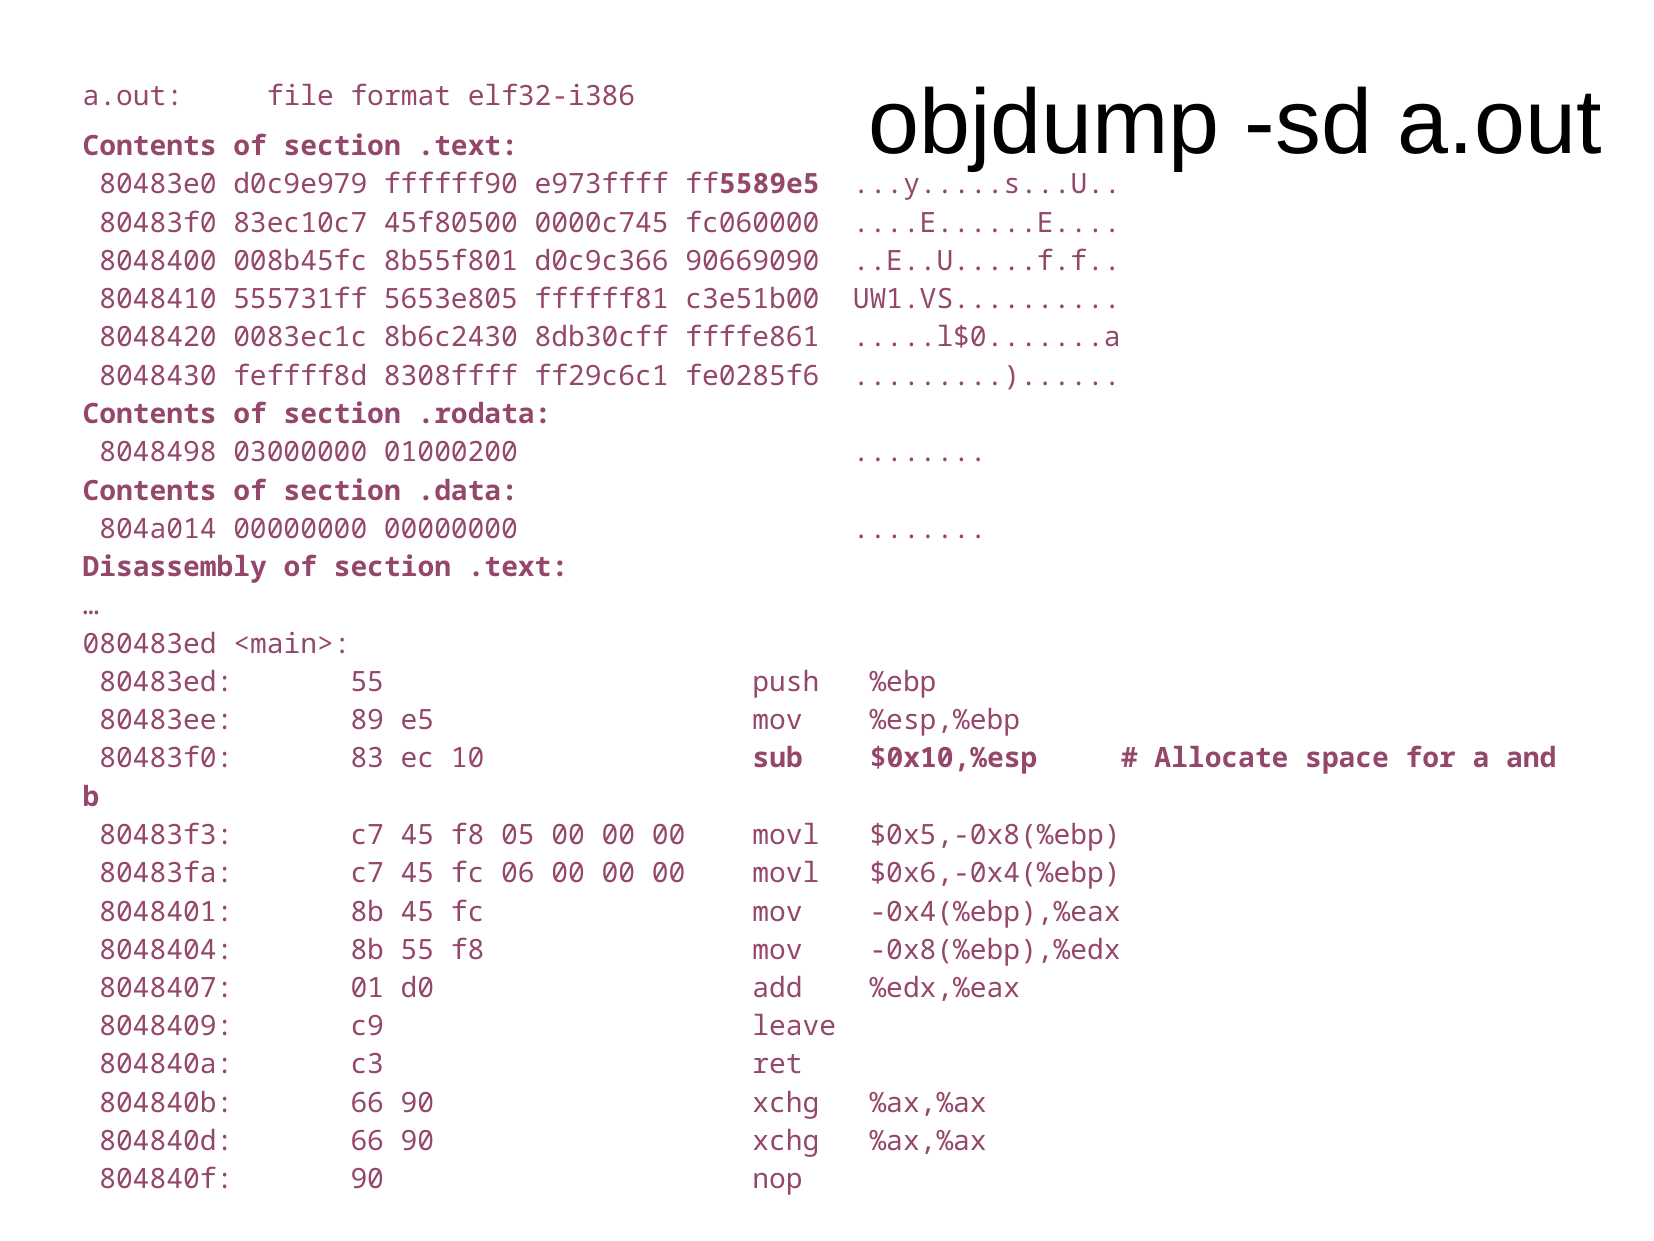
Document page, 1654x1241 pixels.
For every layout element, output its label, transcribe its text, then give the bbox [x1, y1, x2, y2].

list a.out: file format elf32-i386 Contents of section .text: 80483e0 d0c9e979 ffffff90 e973ffff ff5589e5 ...y.....s...U.. 80483f0 83ec10c7 45f80500 0000c745 fc060000 ....E......E.... 8048400 008b45fc 8b55f801 d0c9c366 90669090 ..E..U.....f.f.. 8048410 555731ff 5653e805 ffffff81 c3e51b00 UW1.VS.......... 8048420 0083ec1c 8b6c2430 8db30cff ffffe861 .....l$0.......a 8048430 feffff8d 8308ffff ff29c6c1 fe0285f6 .........)...... Contents of section .rodata: 8048498 03000000 01000200 ........ Contents of section .data: 804a014 00000000 00000000 ........ Disassembly of section .text: … 080483ed <main>: 80483ed: 55 push %ebp 80483ee: 89 e5 mov %esp,%ebp 80483f0: 83 ec 10 sub $0x10,%esp # Allocate space for a and b 80483f3: c7 45 f8 05 00 00 00 movl $0x5,-0x8(%ebp) 80483fa: c7 45 fc 06 00 00 00 movl $0x6,-0x4(%ebp) 8048401: 8b 45 fc mov -0x4(%ebp),%eax 8048404: 8b 55 f8 mov -0x8(%ebp),%edx 8048407: 01 d0 add %edx,%eax 8048409: c9 leave 804840a: c3 ret 804840b: 66 90 xchg %ax,%ax 804840d: 66 90 xchg %ax,%ax 804840f: 90 nop [82, 75, 1571, 1201]
title objdump -sd a.out [862, 55, 1609, 188]
